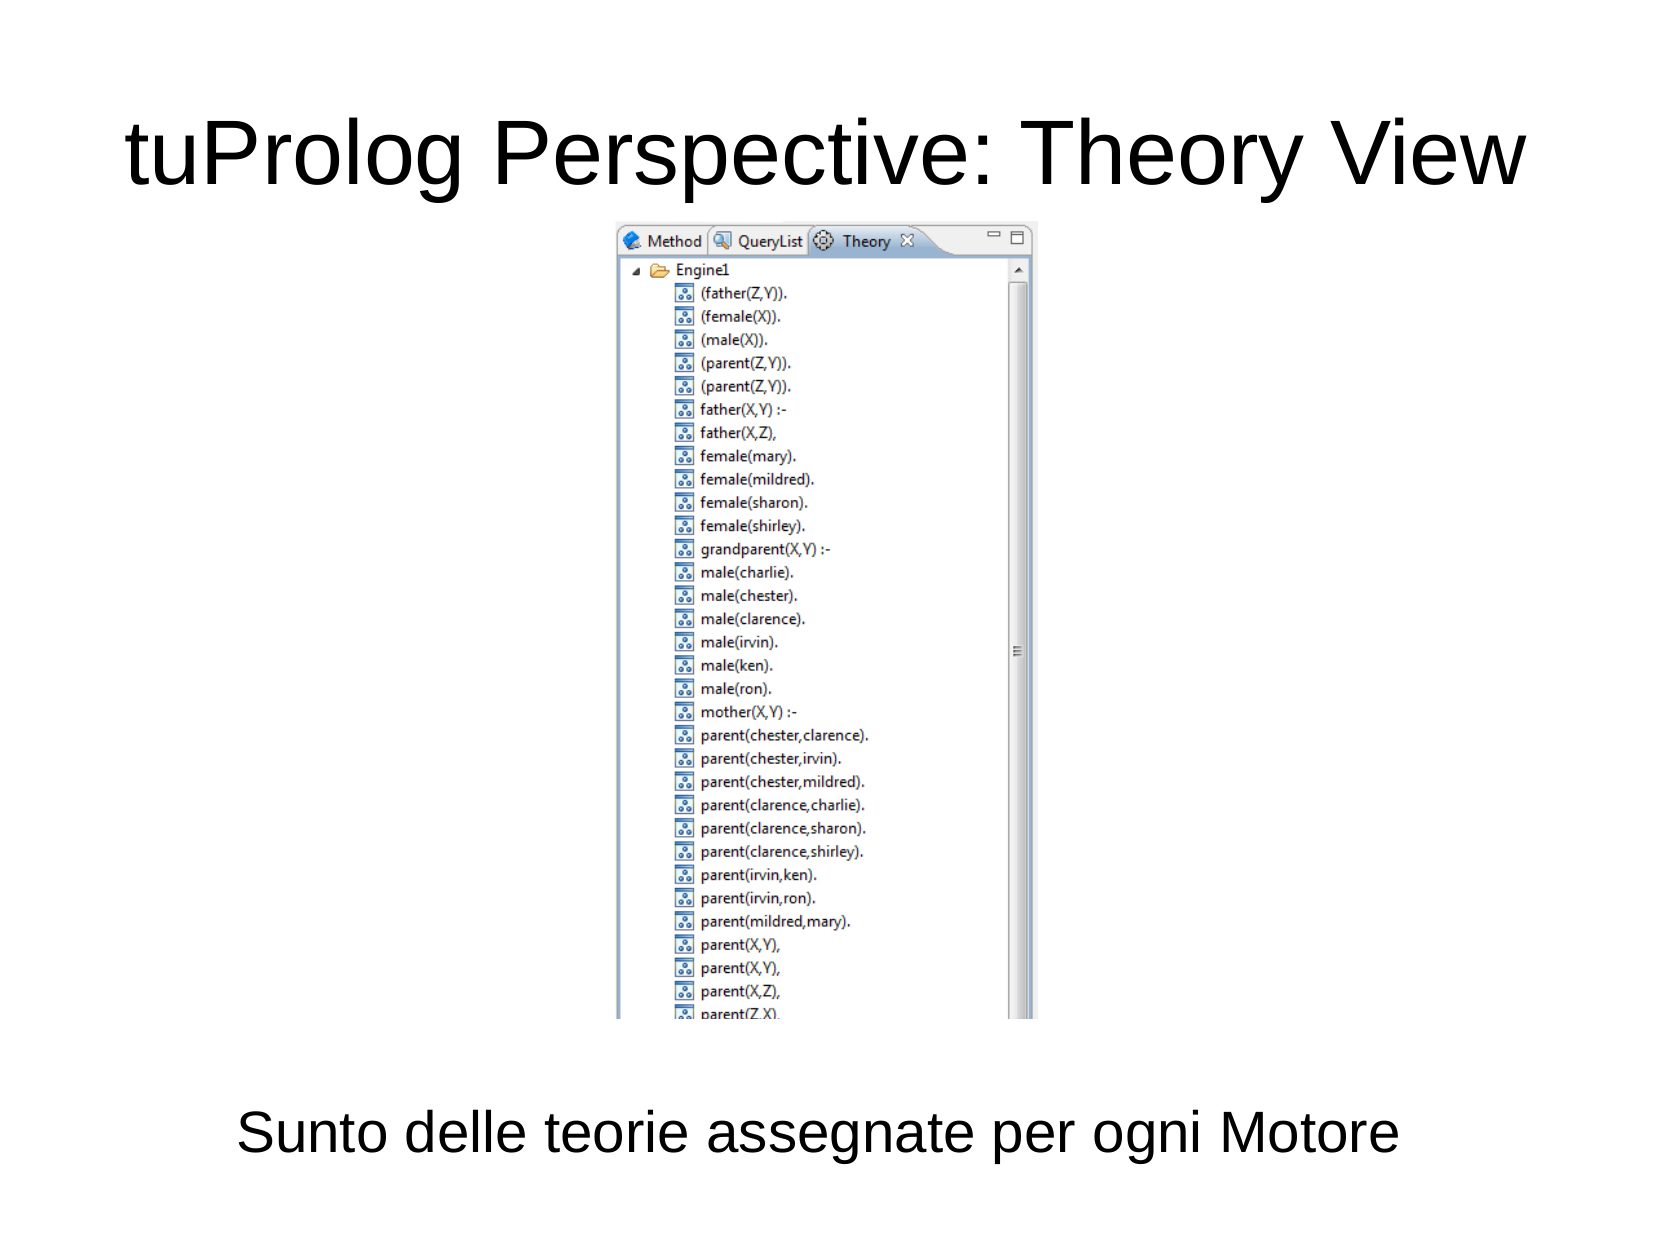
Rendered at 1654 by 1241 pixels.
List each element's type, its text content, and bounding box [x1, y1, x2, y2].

text_box Sunto delle teorie assegnate per ogni Motore [221, 1092, 1433, 1182]
title tuProlog Perspective: Theory View [82, 49, 1571, 257]
picture [615, 221, 1038, 1019]
